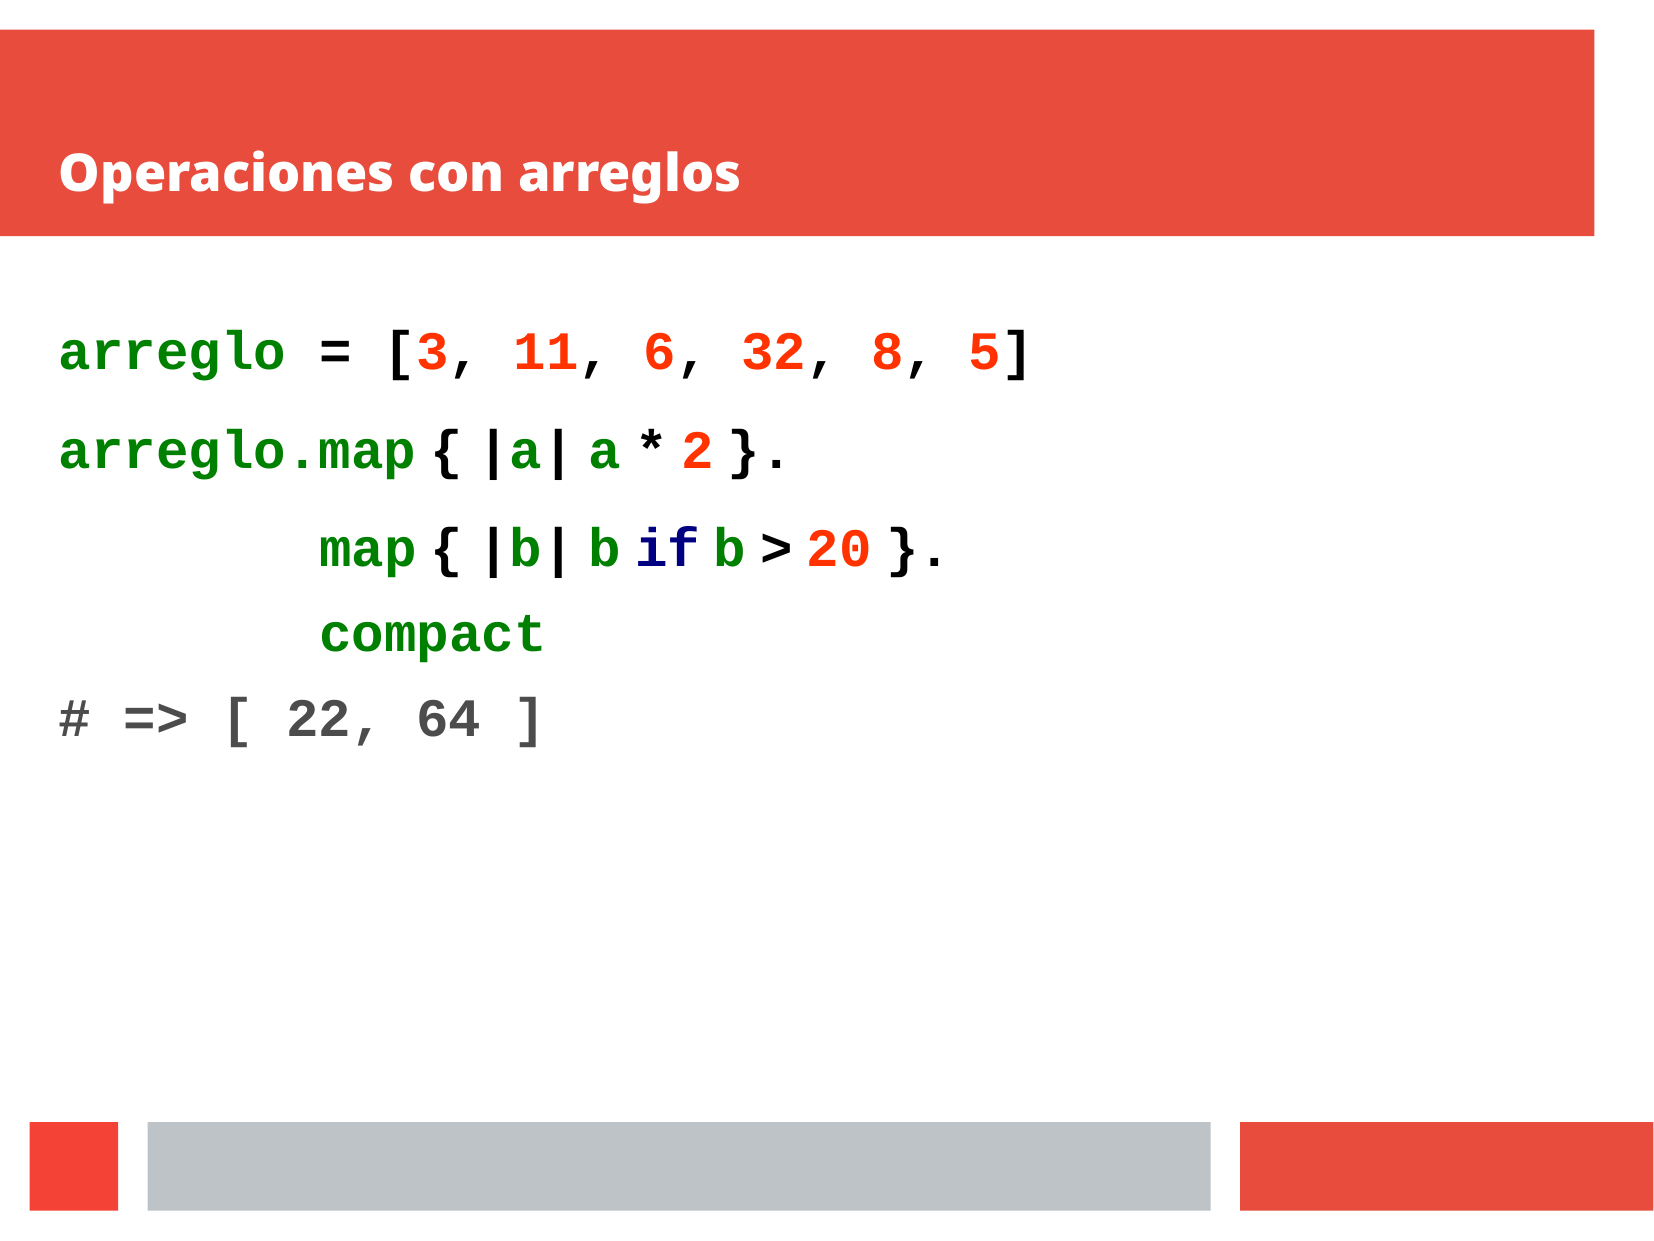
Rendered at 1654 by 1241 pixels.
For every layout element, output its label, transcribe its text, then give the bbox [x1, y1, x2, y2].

list arreglo = [3, 11, 6, 32, 8, 5] arreglo.map { |a| a * 2 }. map { |b| b if b > 20 }. compact # => [ 22, 64 ] [59, 324, 1565, 1093]
title Operaciones con arreglos [59, 59, 1595, 207]
